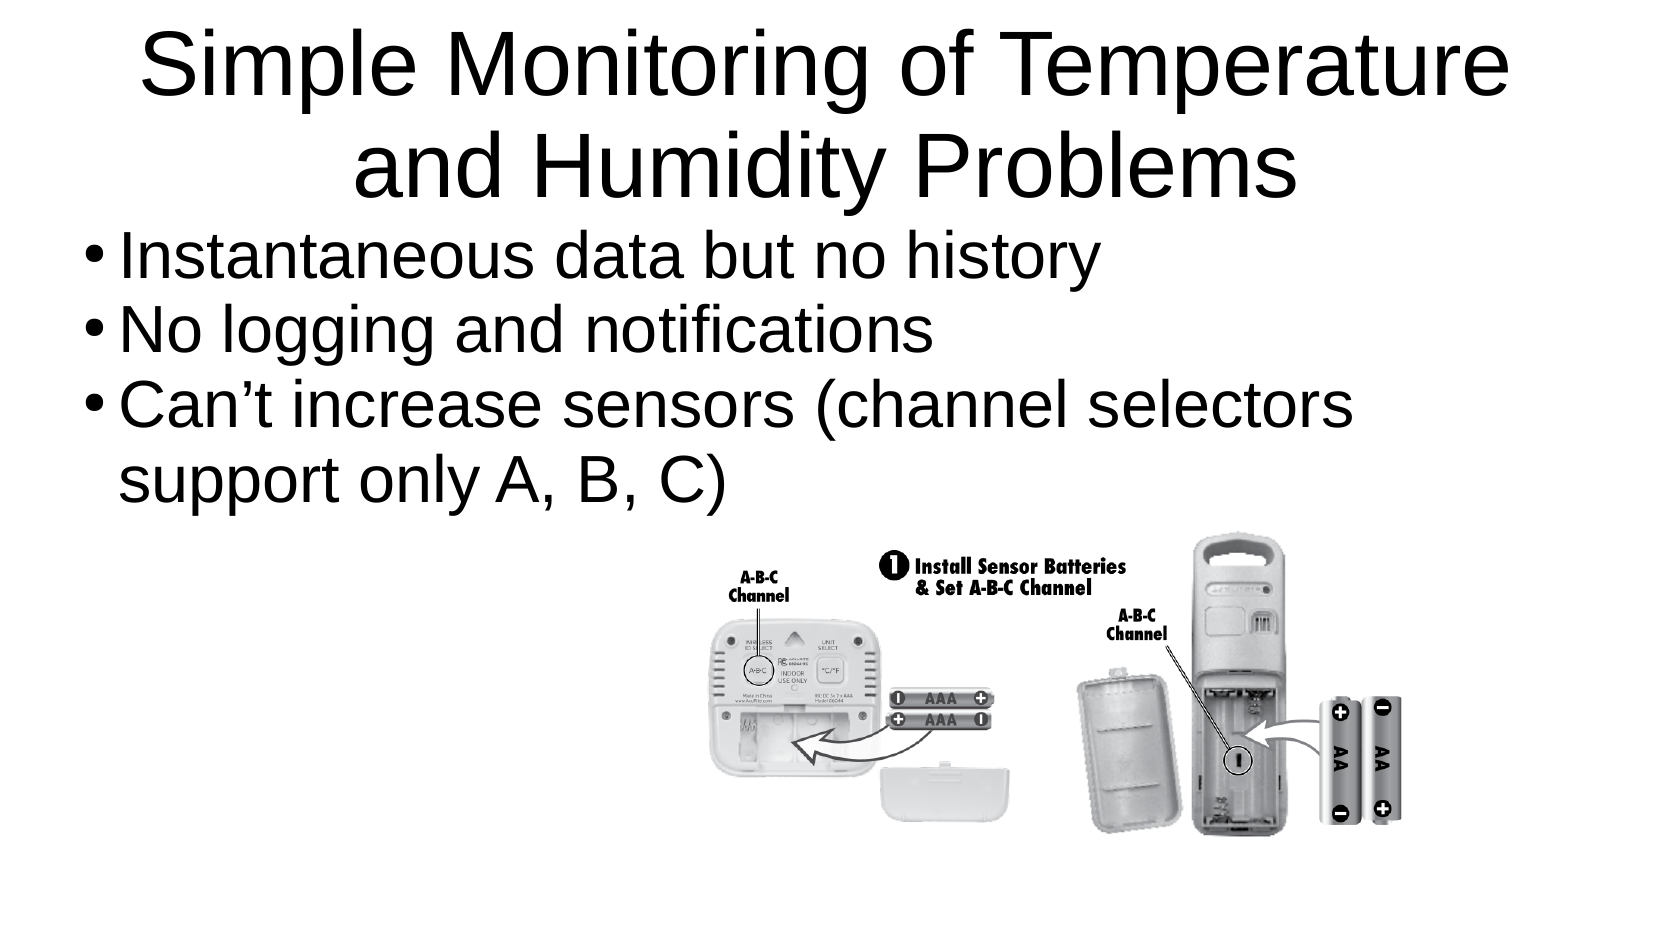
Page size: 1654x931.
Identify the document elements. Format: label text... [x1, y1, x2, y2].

picture [675, 524, 1426, 845]
title Simple Monitoring of Temperature and Humidity Problems [82, 12, 1571, 217]
subtitle Instantaneous data but no history No logging and notifications Can’t increase sensors (channel selectors support only A, B, C) [82, 217, 1571, 758]
